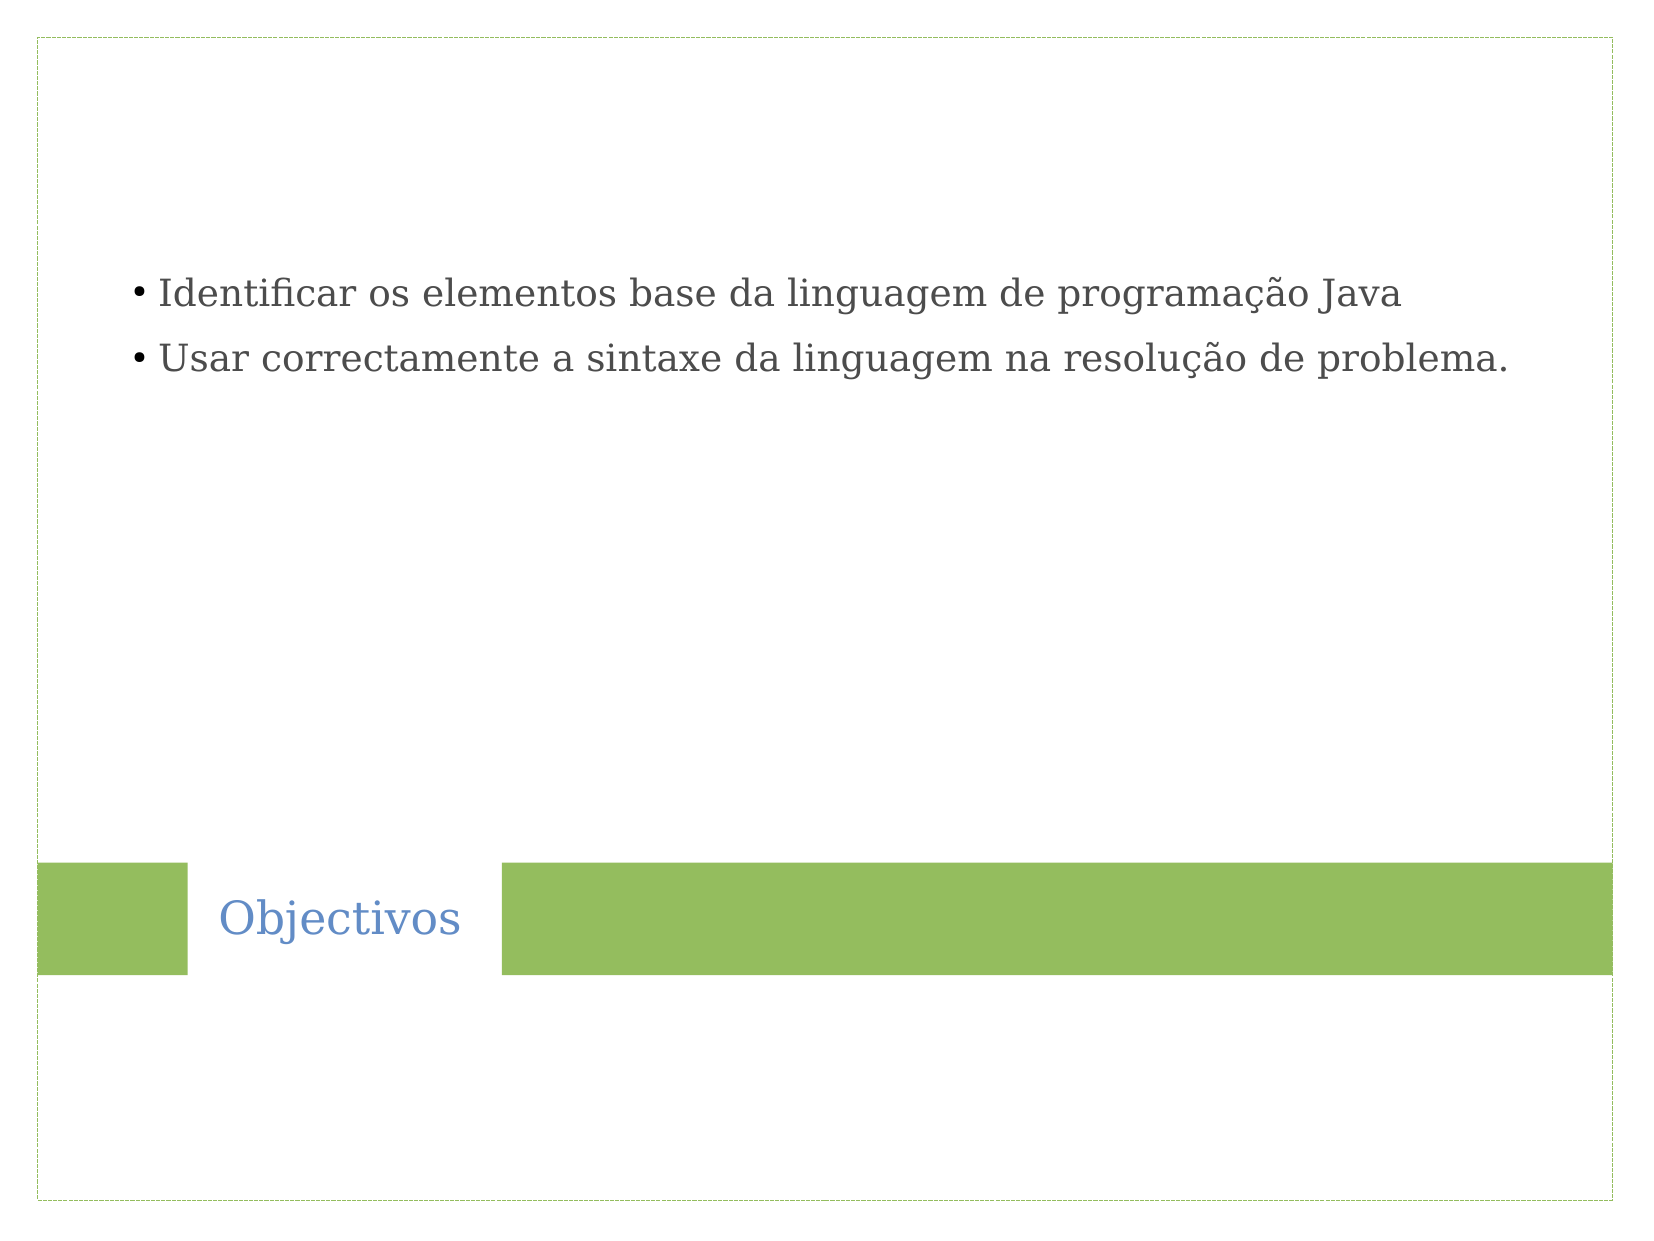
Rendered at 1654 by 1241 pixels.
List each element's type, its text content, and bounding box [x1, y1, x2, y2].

text_box Objectivos [203, 884, 478, 953]
text_box [501, 862, 1613, 976]
text_box Identificar os elementos base da linguagem de programação Java Usar correctamente a sintaxe da linguagem na resolução de problema. [118, 242, 1536, 443]
text_box [37, 862, 188, 976]
